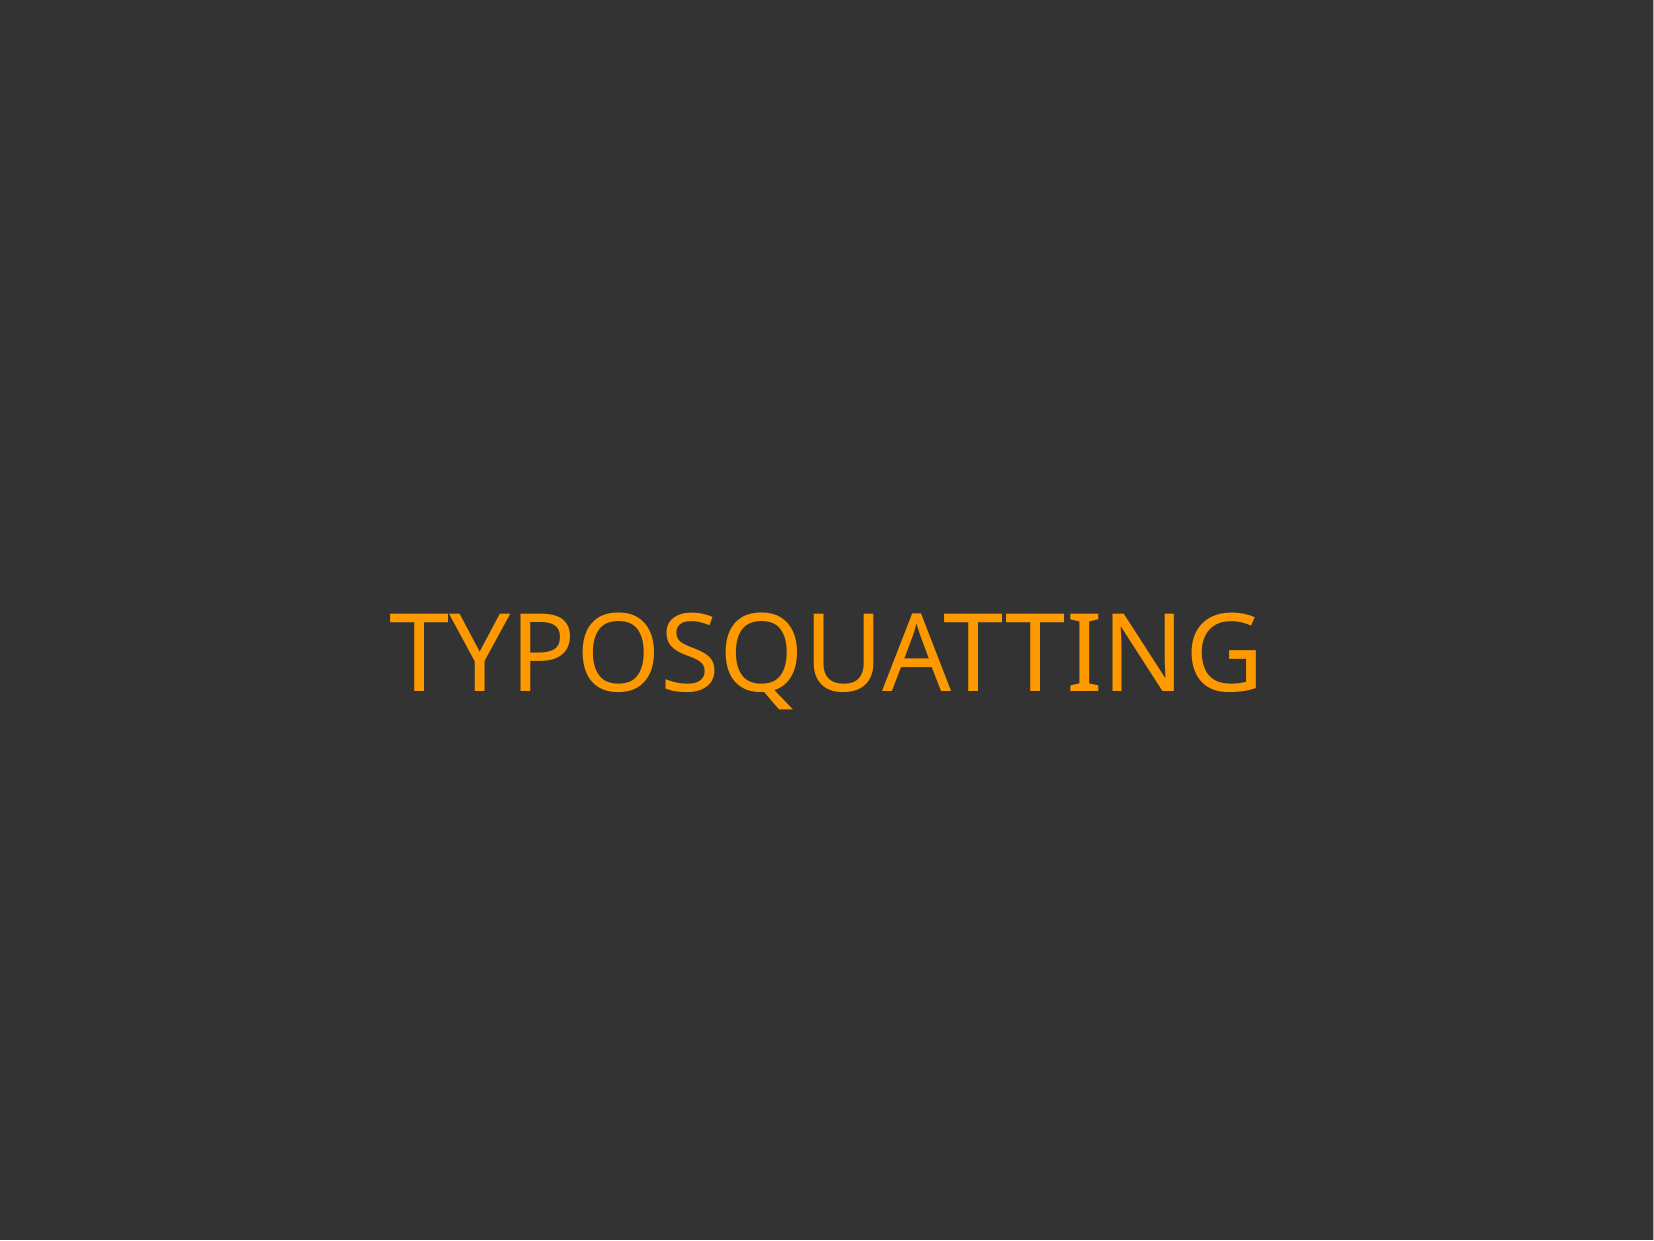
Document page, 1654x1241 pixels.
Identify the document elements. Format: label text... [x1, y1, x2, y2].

subtitle TYPOSQUATTING [82, 290, 1571, 1010]
